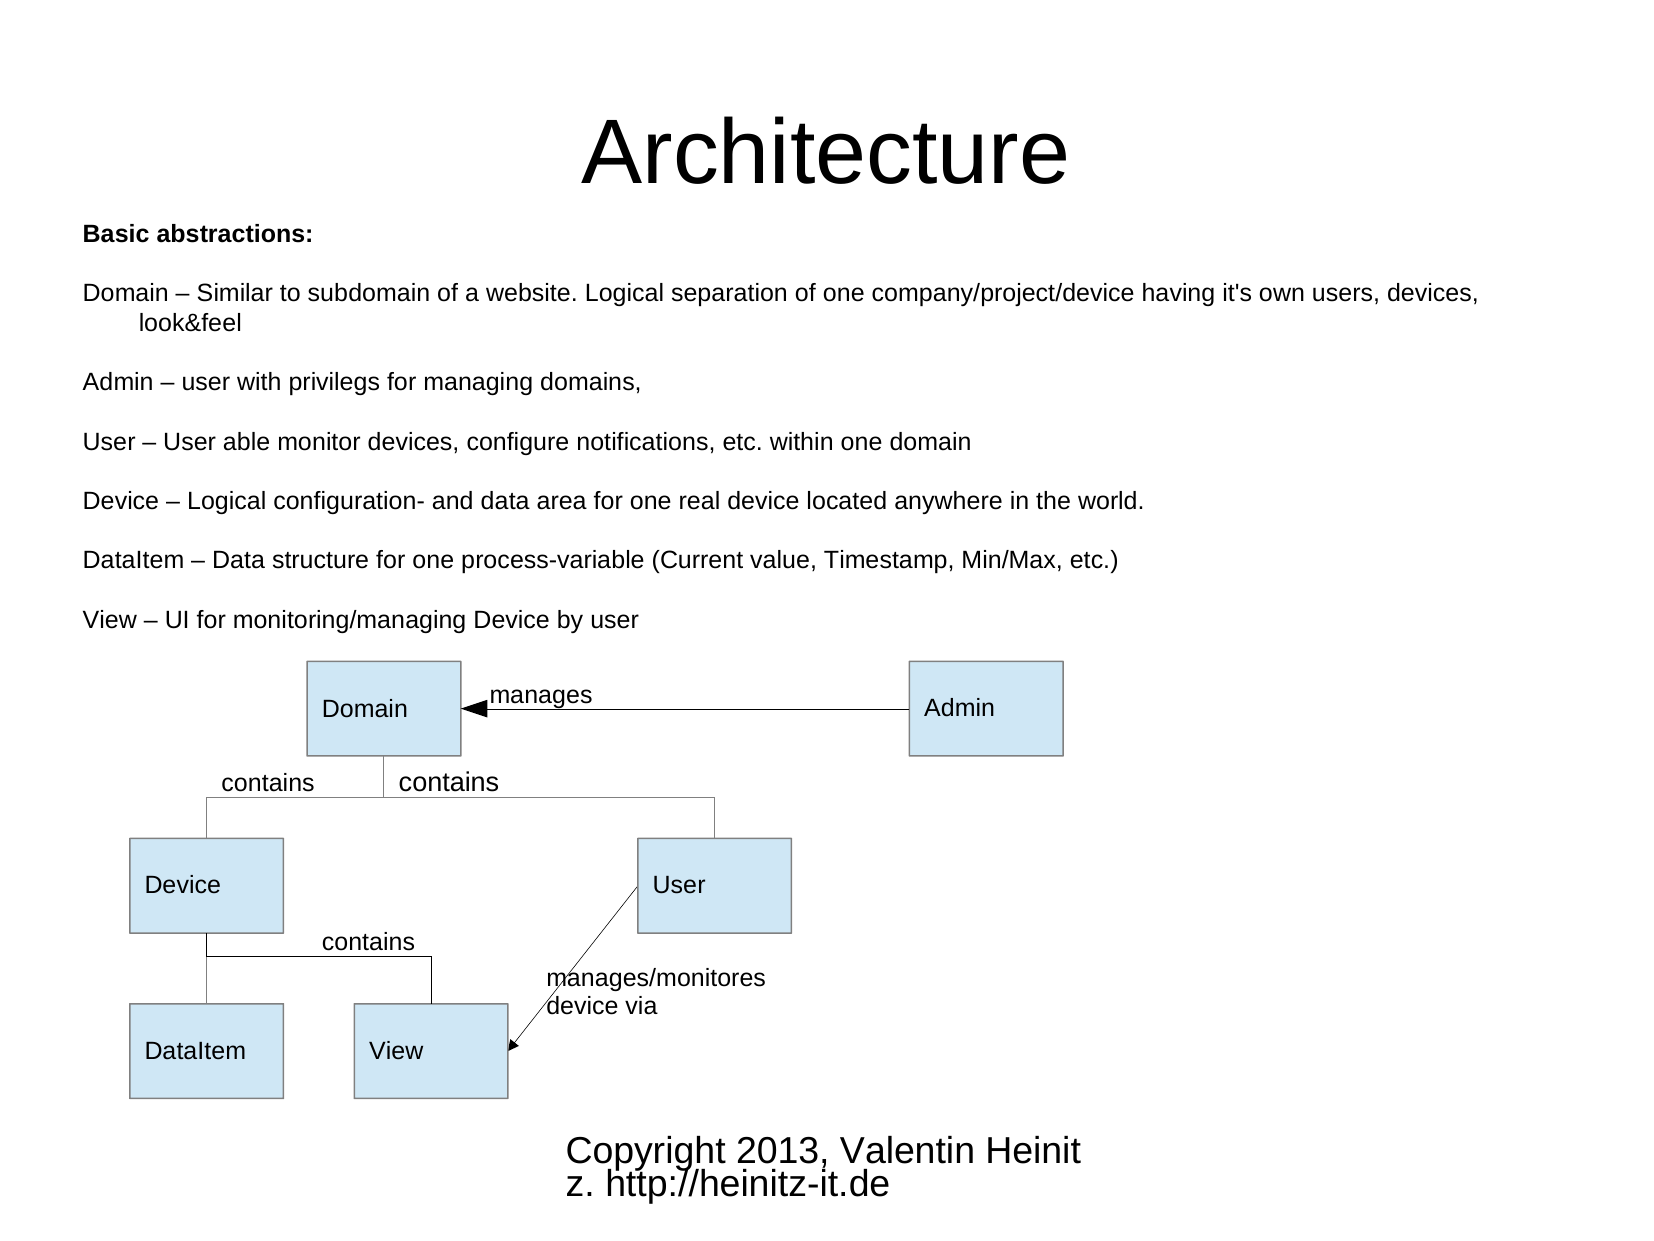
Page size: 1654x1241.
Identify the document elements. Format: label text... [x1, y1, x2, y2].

text_box User [637, 838, 792, 934]
text_box Device [129, 838, 284, 934]
text_box Domain [307, 661, 461, 756]
text_box manages/monitores device via [531, 956, 815, 1028]
text_box Admin [909, 661, 1064, 756]
text_box View [354, 1003, 508, 1099]
text_box contains [307, 921, 431, 964]
list Basic abstractions: Domain – Similar to subdomain of a website. Logical separation of one company/project/device having it's own users, devices, look&feel Admin – user with privilegs for managing domains, User – User able monitor devices, configure notifications, etc. within one domain Device – Logical configuration- and data area for one real device located anywhere in the world. DataItem – Data structure for one process-variable (Current value, Timestamp, Min/Max, etc.) View – UI for monitoring/managing Device by user [82, 212, 1571, 634]
text_box DataItem [129, 1003, 284, 1099]
title Architecture [82, 49, 1571, 212]
